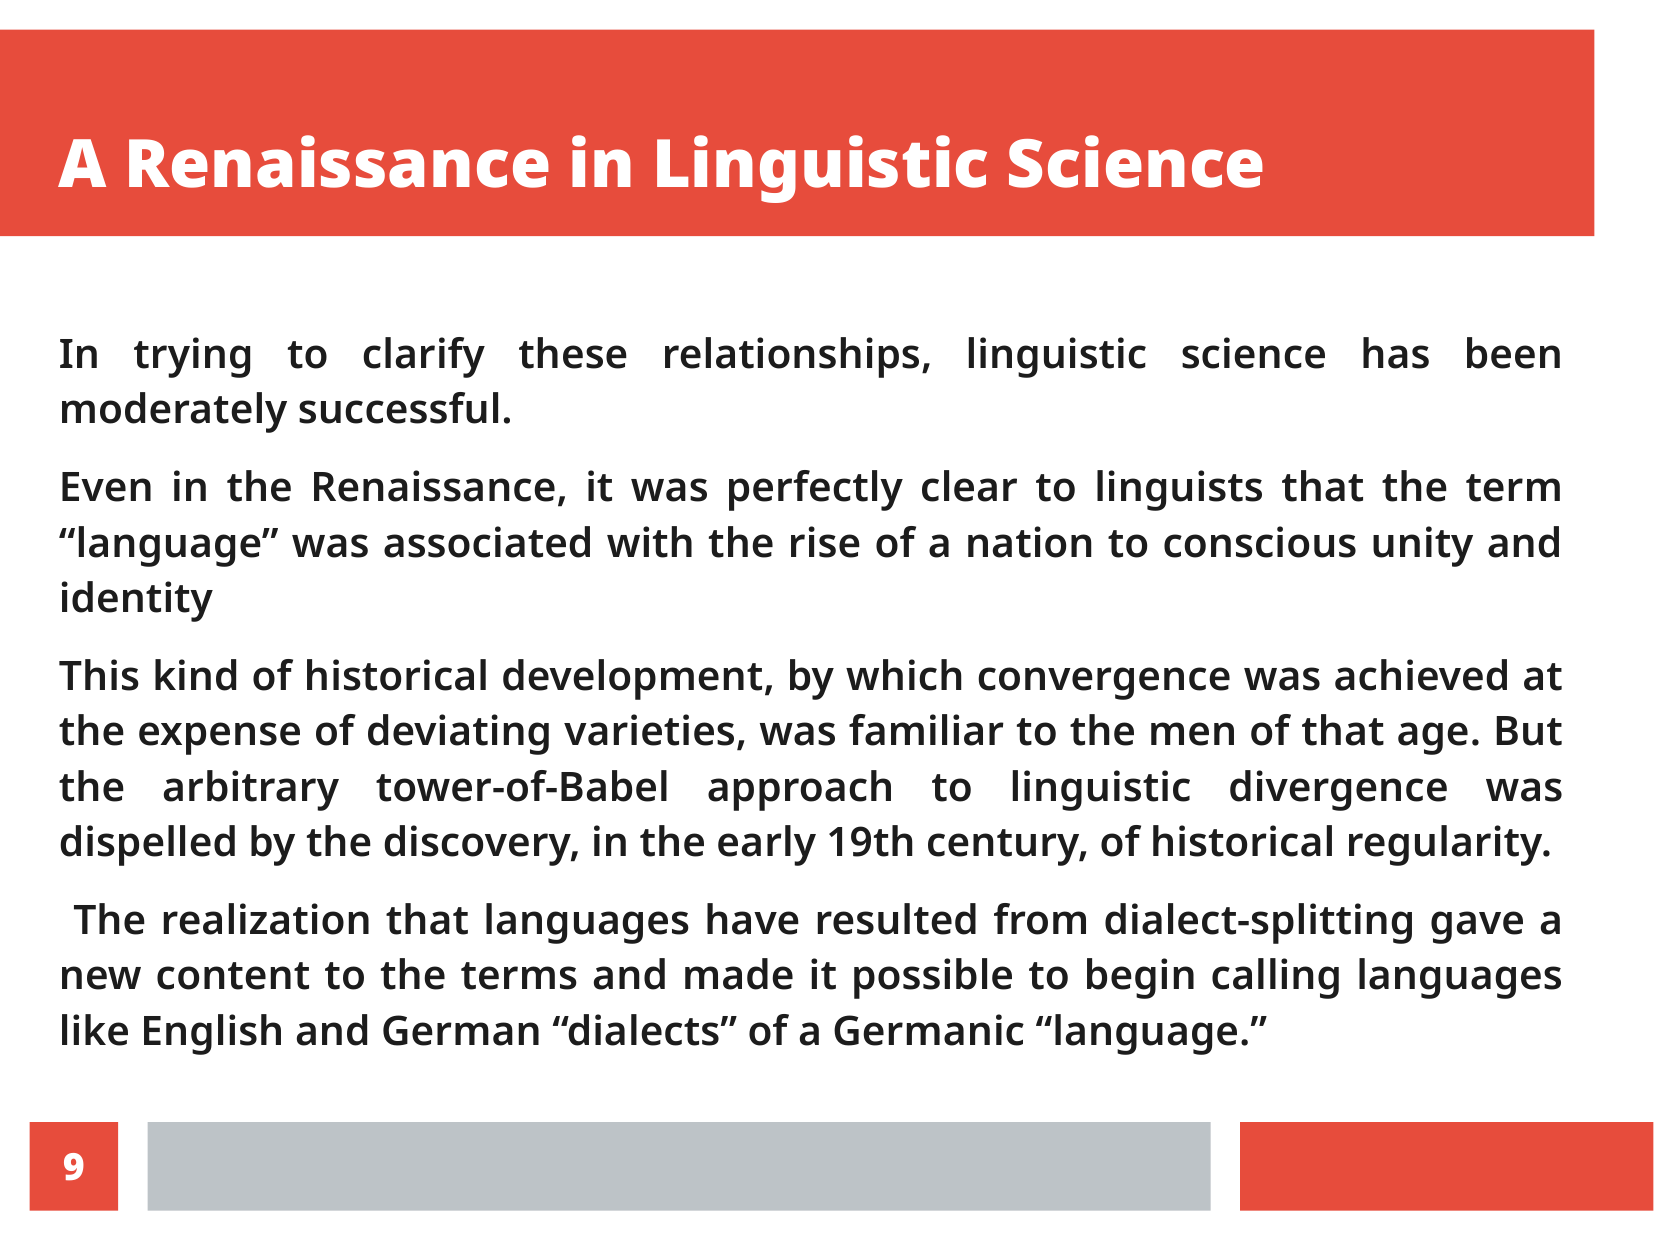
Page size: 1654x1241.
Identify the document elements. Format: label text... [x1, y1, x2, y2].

title A Renaissance in Linguistic Science [59, 59, 1595, 207]
list In trying to clarify these relationships, linguistic science has been moderately successful. Even in the Renaissance, it was perfectly clear to linguists that the term “language” was associated with the rise of a nation to conscious unity and identity This kind of historical development, by which convergence was achieved at the expense of deviating varieties, was familiar to the men of that age. But the arbitrary tower-of-Babel approach to linguistic divergence was dispelled by the discovery, in the early 19th century, of historical regularity. The realization that languages have resulted from dialect-splitting gave a new content to the terms and made it possible to begin calling languages like English and German “dialects” of a Germanic “language.” [59, 324, 1565, 1093]
